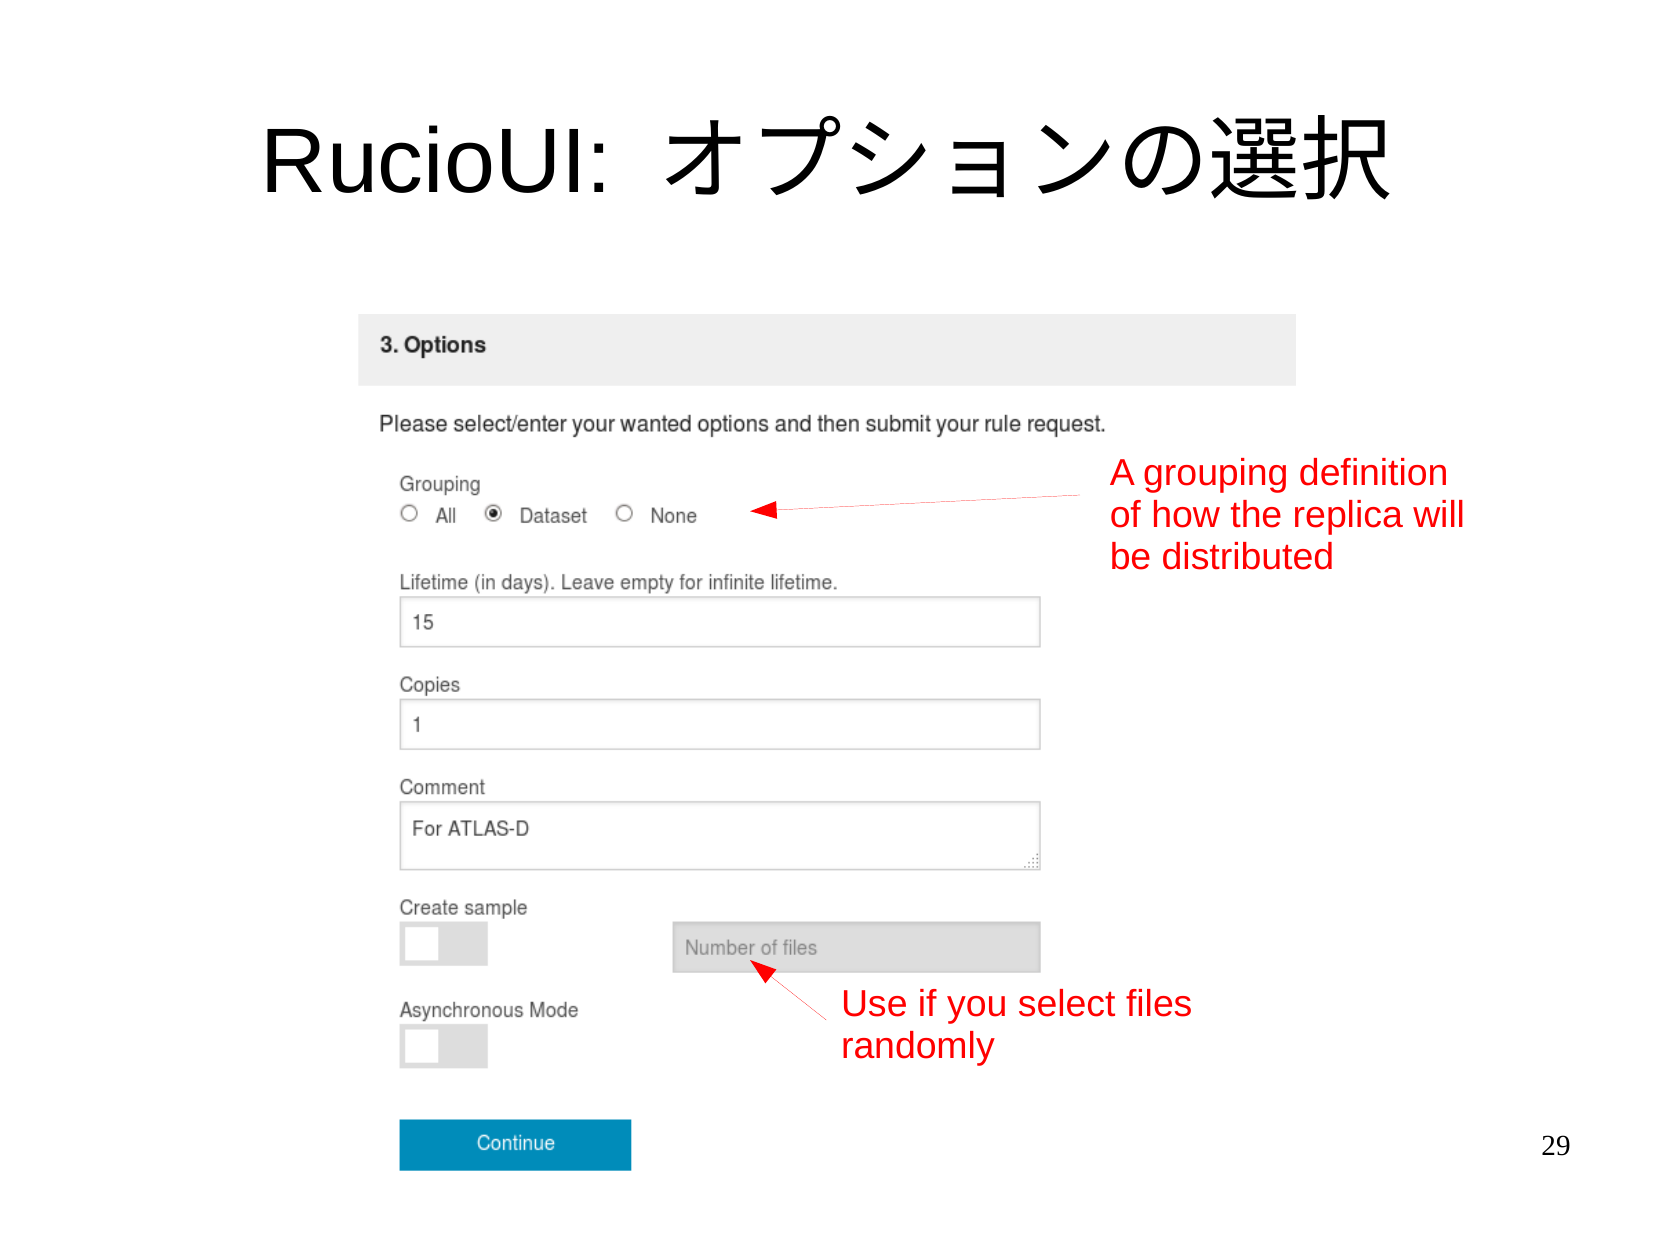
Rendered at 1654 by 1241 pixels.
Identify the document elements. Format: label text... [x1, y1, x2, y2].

title RucioUI: オプションの選択 [82, 49, 1571, 257]
picture [335, 314, 1296, 1201]
text_box A grouping definition of how the replica will be distributed [1095, 444, 1499, 586]
text_box Use if you select files randomly [826, 975, 1231, 1074]
